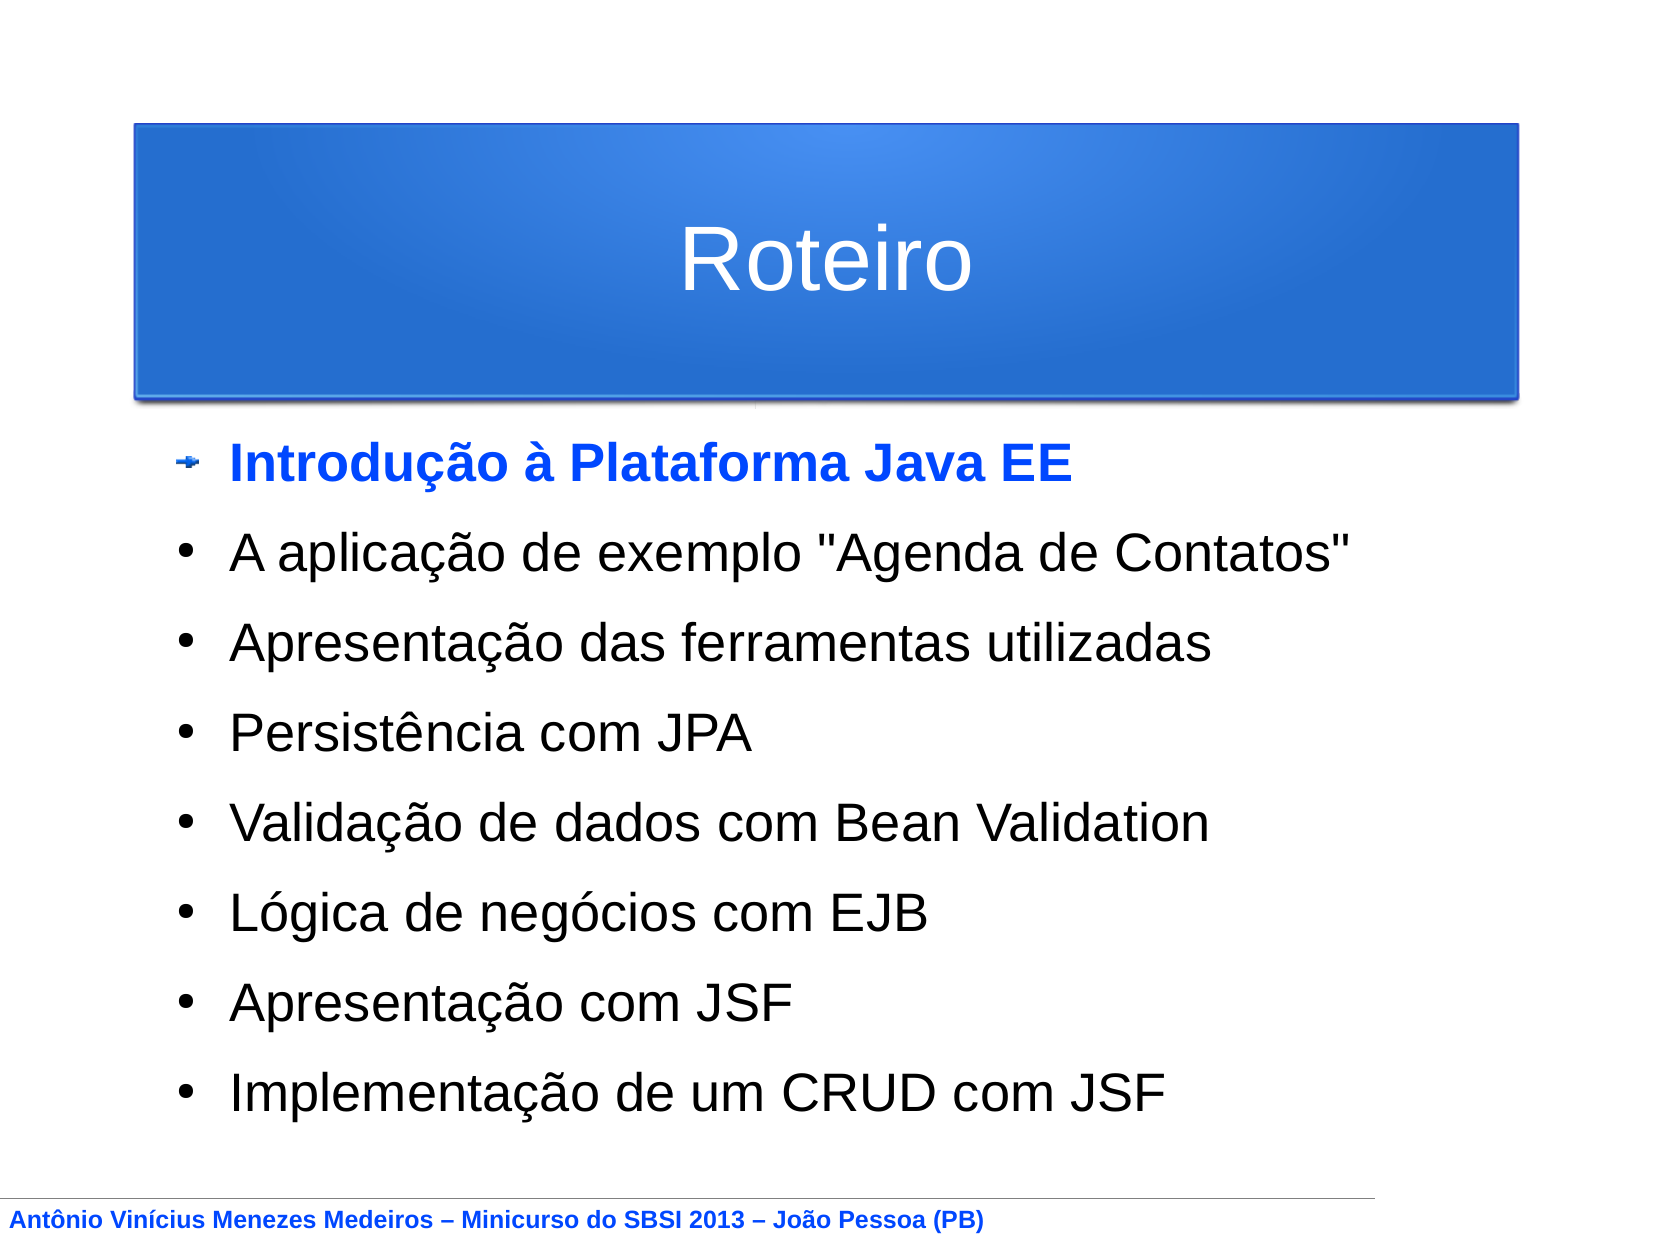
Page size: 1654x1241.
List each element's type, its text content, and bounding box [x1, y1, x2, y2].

picture [129, 123, 1524, 409]
title Roteiro [232, 143, 1421, 375]
list Introdução à Plataforma Java EE A aplicação de exemplo "Agenda de Contatos" Apresentação das ferramentas utilizadas Persistência com JPA Validação de dados com Bean Validation Lógica de negócios com EJB Apresentação com JSF Implementação de um CRUD com JSF [158, 431, 1495, 1152]
